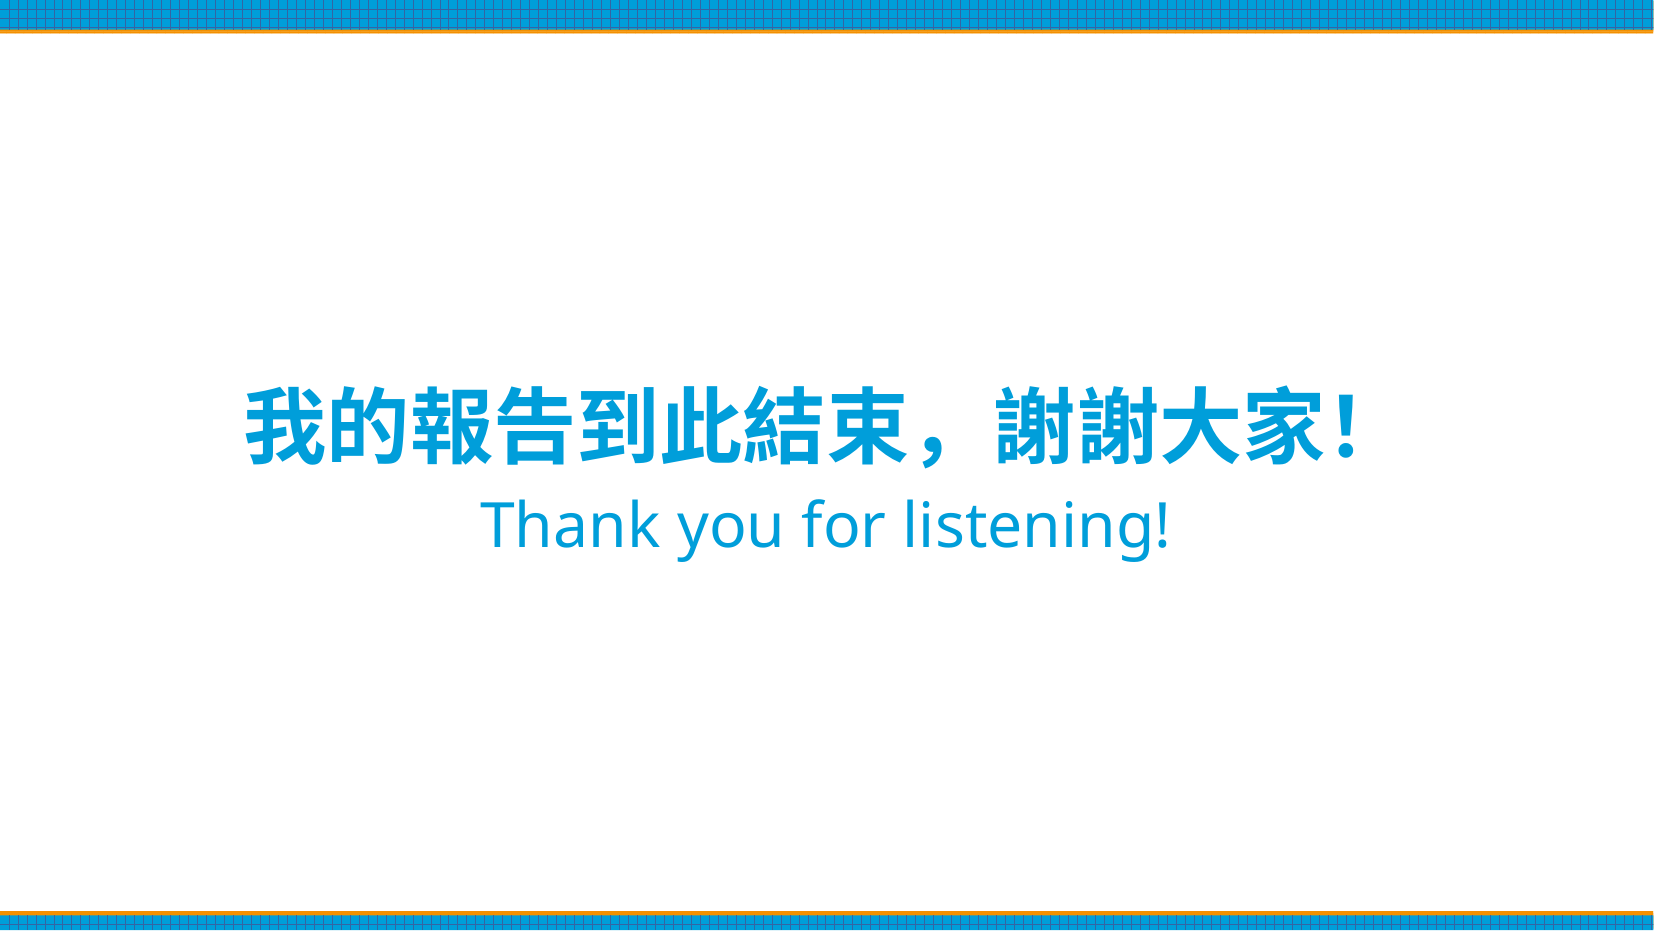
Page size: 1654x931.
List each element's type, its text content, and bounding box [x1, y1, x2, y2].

subtitle 我的報告到此結束，謝謝大家！ Thank you for listening! [82, 103, 1571, 824]
